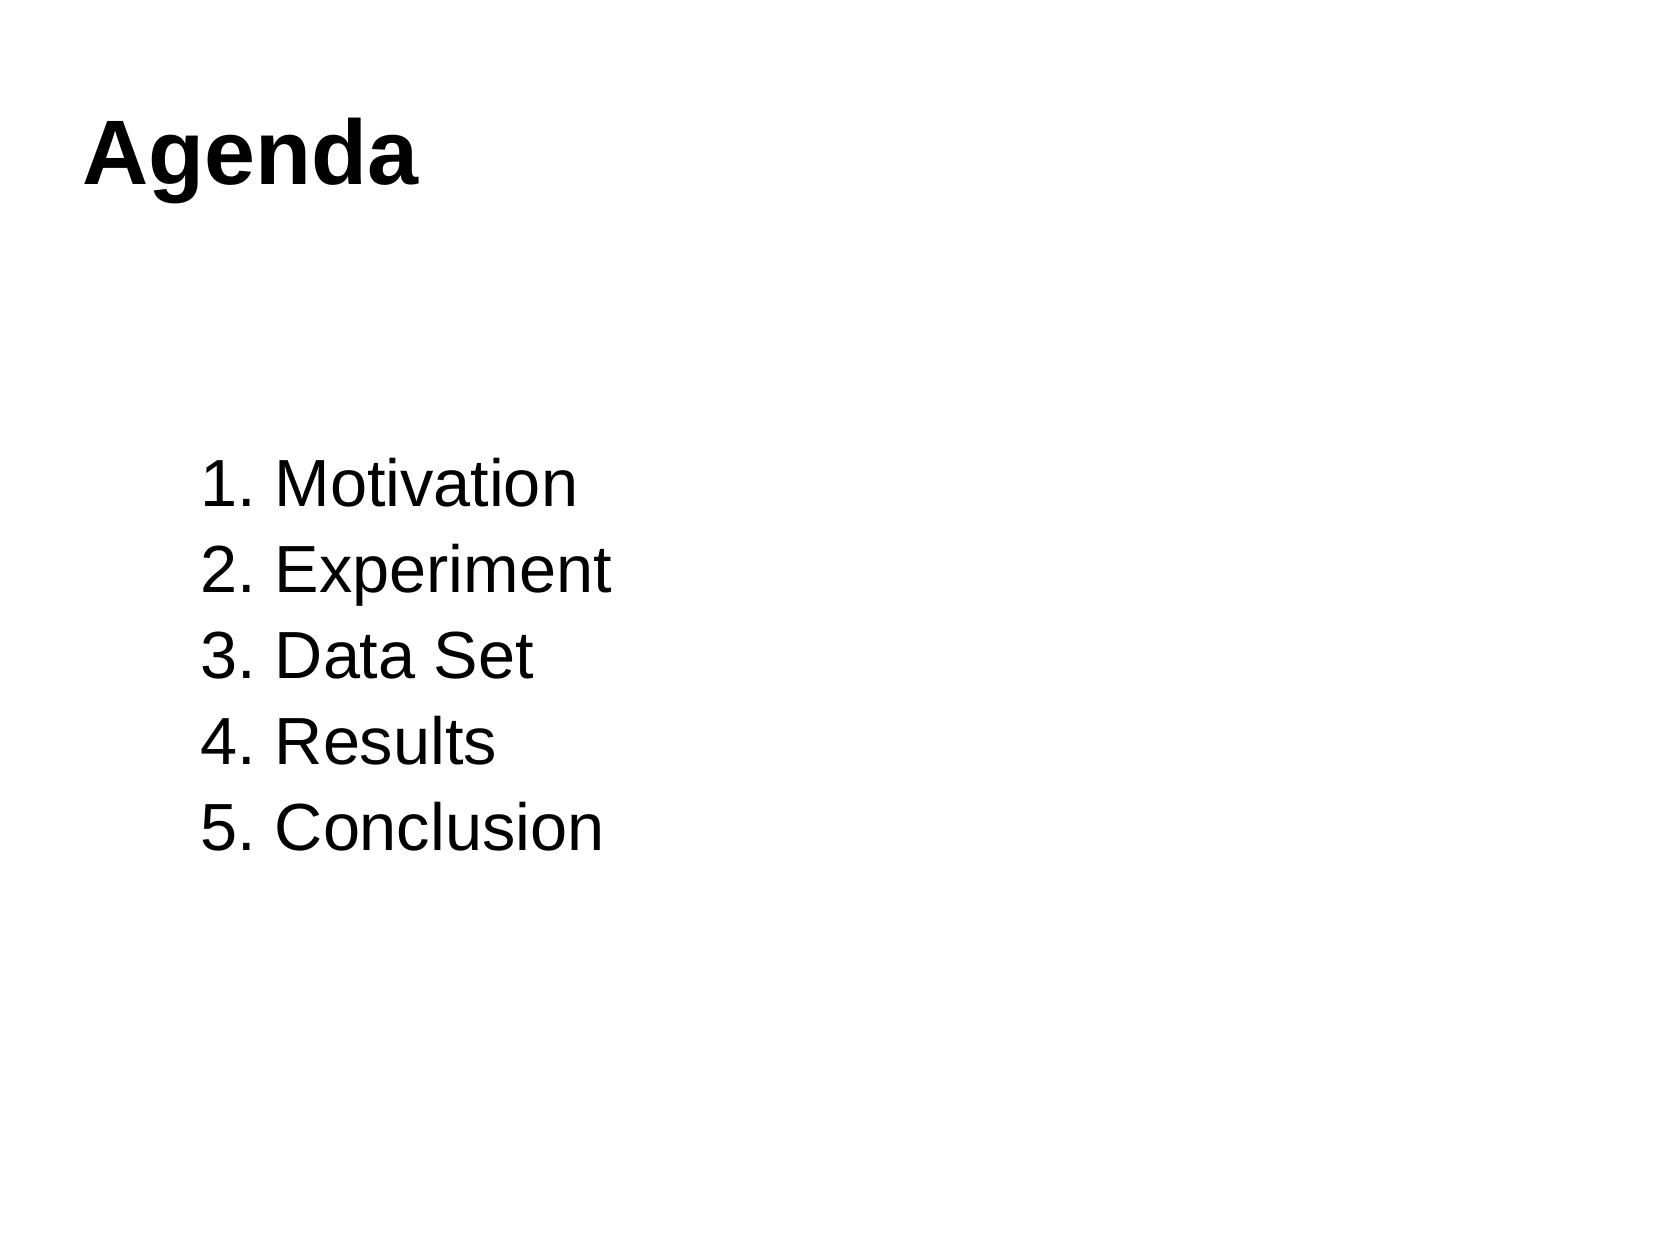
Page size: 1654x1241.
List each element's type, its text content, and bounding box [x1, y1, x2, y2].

title Agenda [82, 49, 1571, 257]
subtitle Motivation Experiment Data Set Results Conclusion [200, 290, 1571, 1010]
